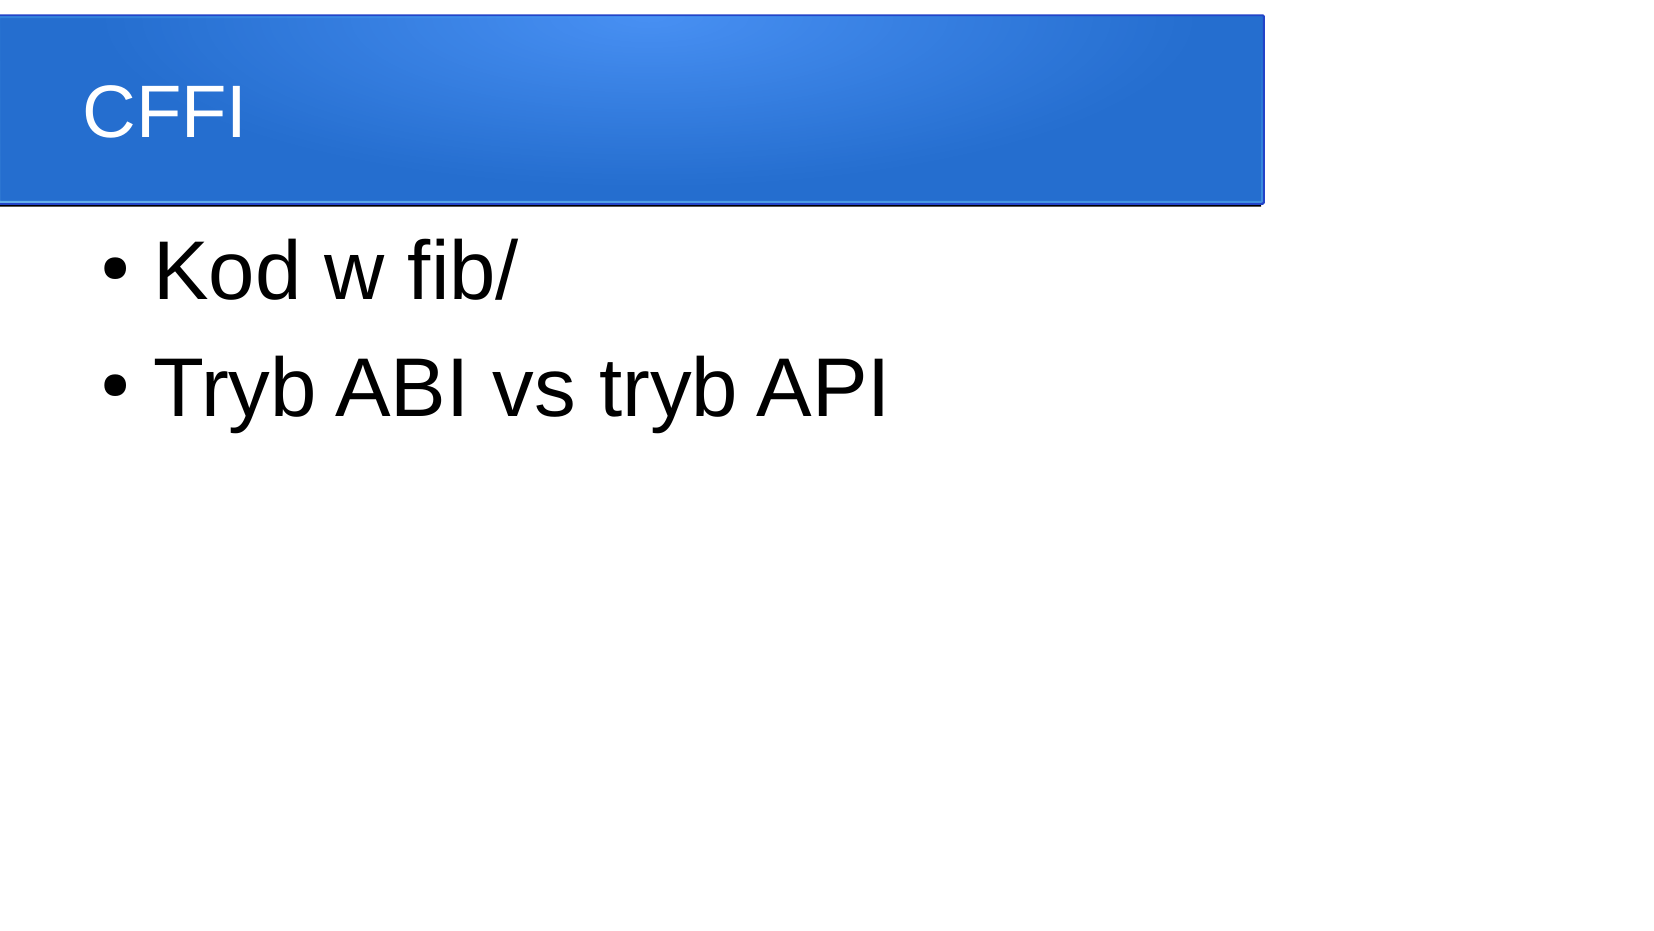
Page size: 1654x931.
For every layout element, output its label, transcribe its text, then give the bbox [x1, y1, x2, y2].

title CFFI [82, 35, 1235, 189]
list Kod w fib/ Tryb ABI vs tryb API [82, 224, 1571, 764]
